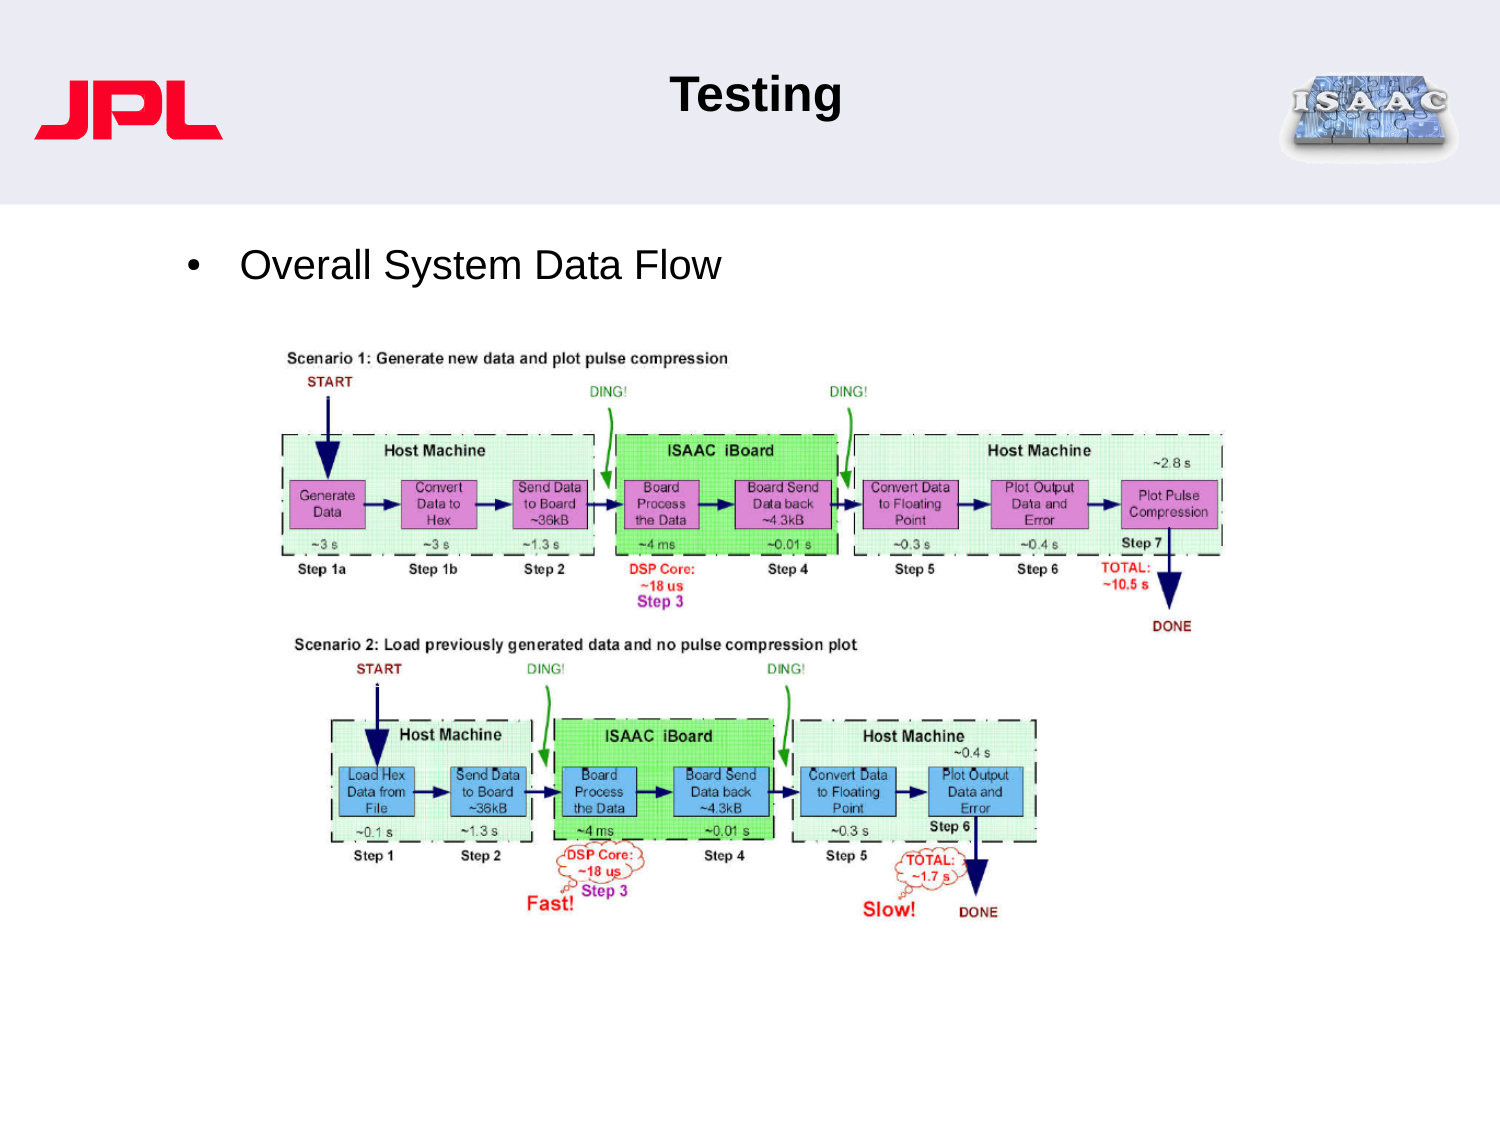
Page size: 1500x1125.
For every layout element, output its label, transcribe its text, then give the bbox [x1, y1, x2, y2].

list Overall System Data Flow [168, 242, 1332, 338]
picture [1288, 49, 1463, 168]
title Testing [225, 0, 1288, 188]
picture [262, 339, 1238, 940]
